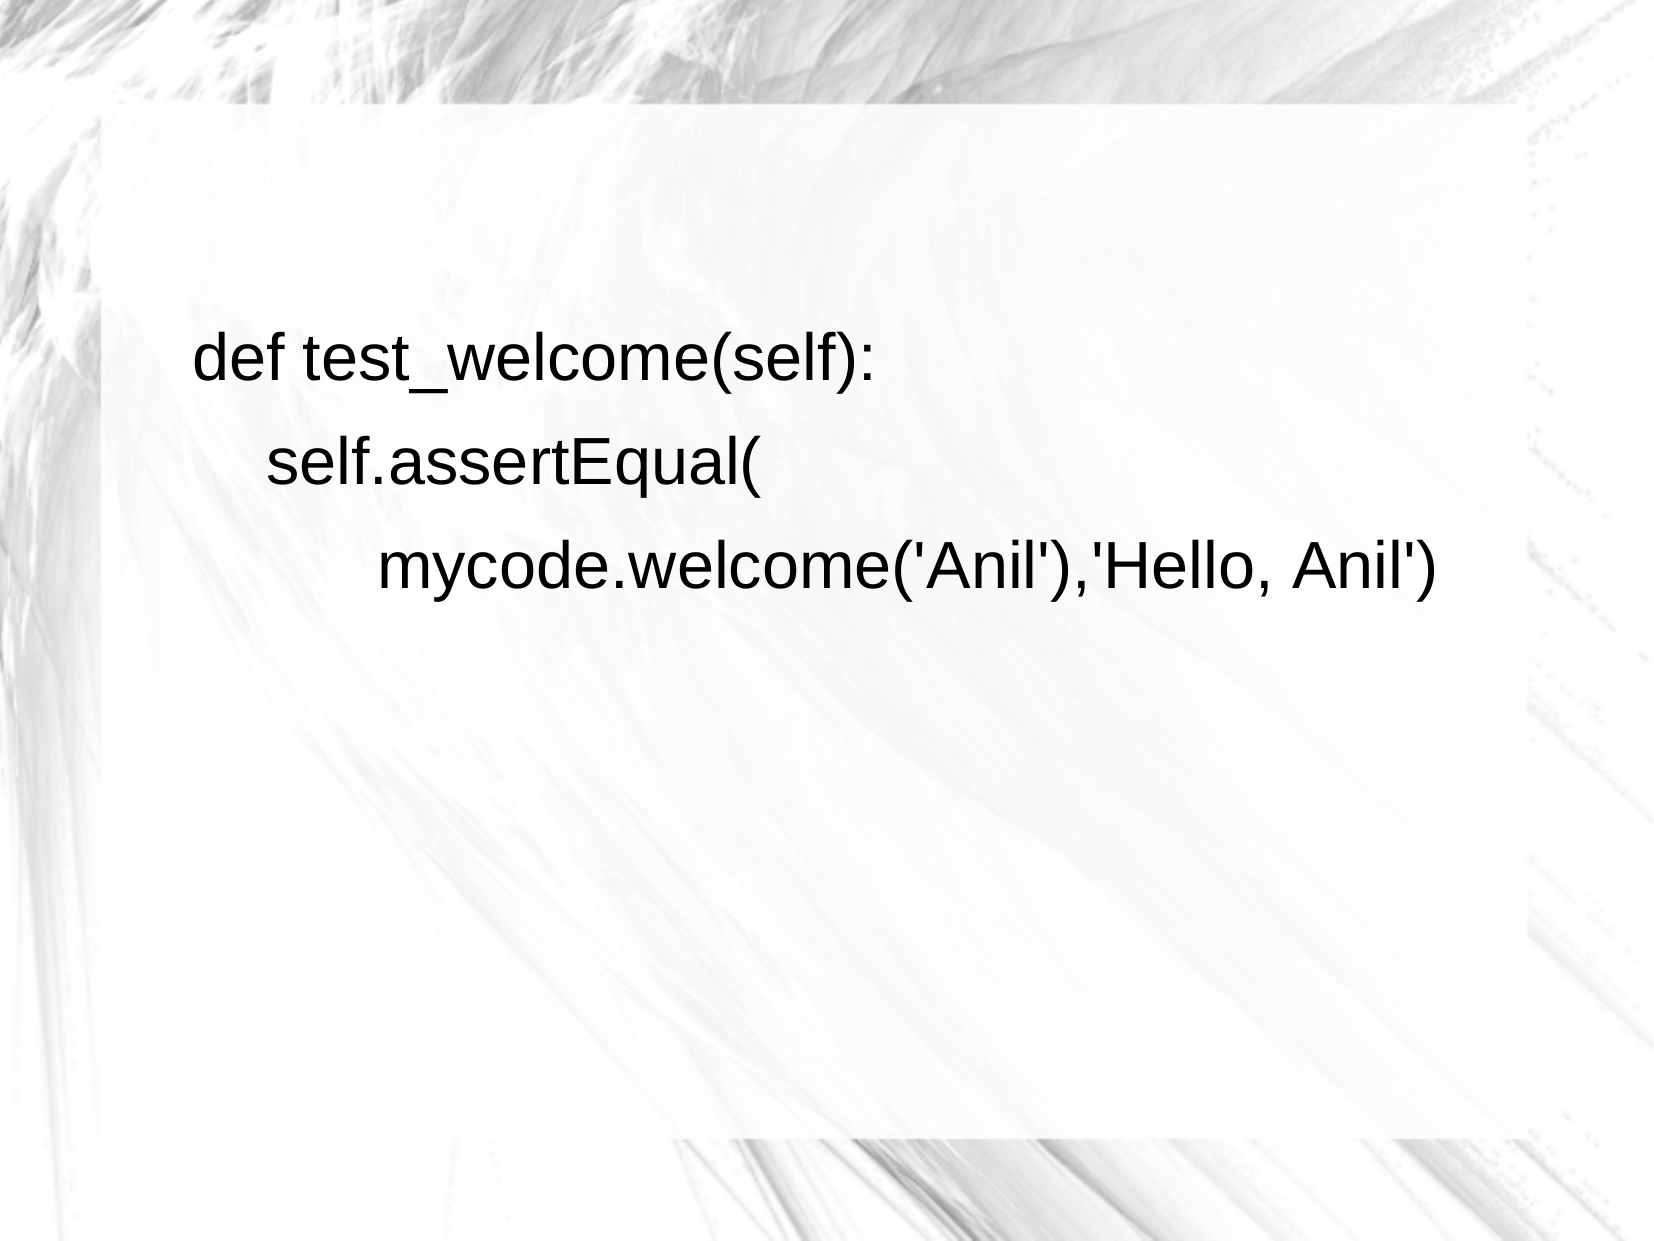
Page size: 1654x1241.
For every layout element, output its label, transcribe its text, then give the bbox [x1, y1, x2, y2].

picture [0, 0, 1654, 1241]
list def test_welcome(self): self.assertEqual( mycode.welcome('Anil'),'Hello, Anil') [118, 319, 1571, 1040]
